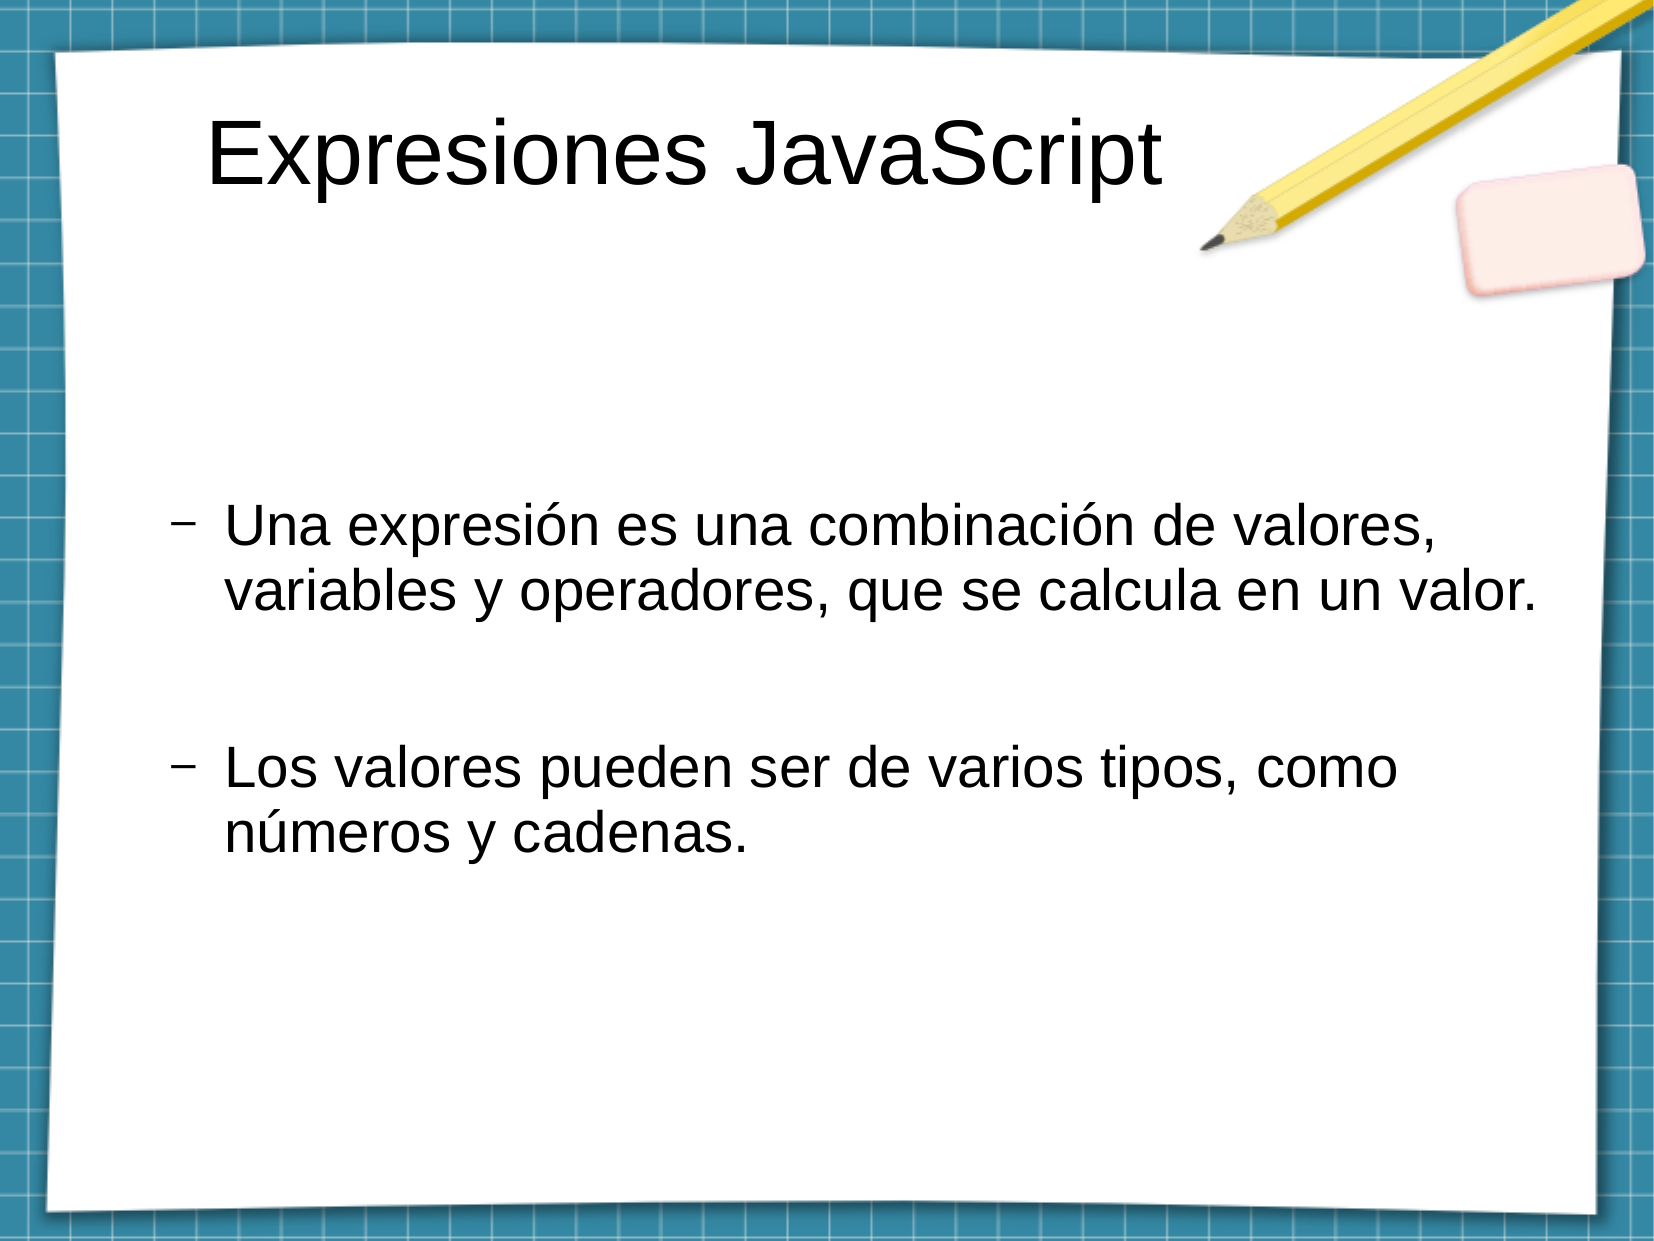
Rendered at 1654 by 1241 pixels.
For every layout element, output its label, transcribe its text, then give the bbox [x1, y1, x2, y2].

picture [0, 0, 1654, 1241]
title Expresiones JavaScript [82, 49, 1288, 257]
list Una expresión es una combinación de valores, variables y operadores, que se calcula en un valor. Los valores pueden ser de varios tipos, como números y cadenas. [82, 290, 1571, 1010]
